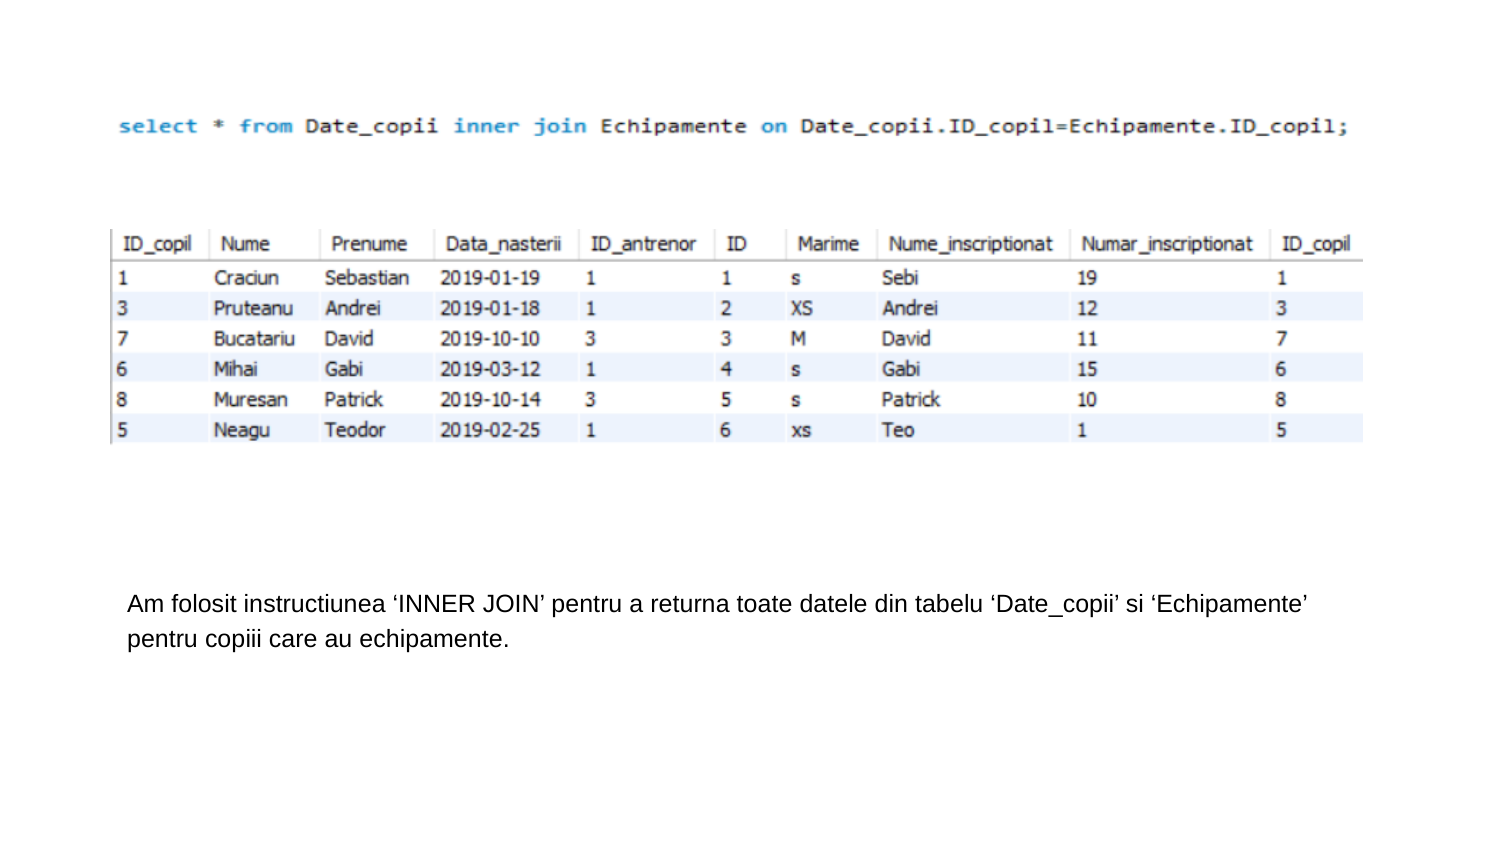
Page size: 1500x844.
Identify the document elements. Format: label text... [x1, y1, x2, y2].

text_box Am folosit instructiunea ‘INNER JOIN’ pentru a returna toate datele din tabelu ‘Date_copii’ si ‘Echipamente’ pentru copiii care au echipamente. [112, 568, 1361, 844]
picture [110, 106, 1363, 150]
picture [110, 229, 1363, 449]
